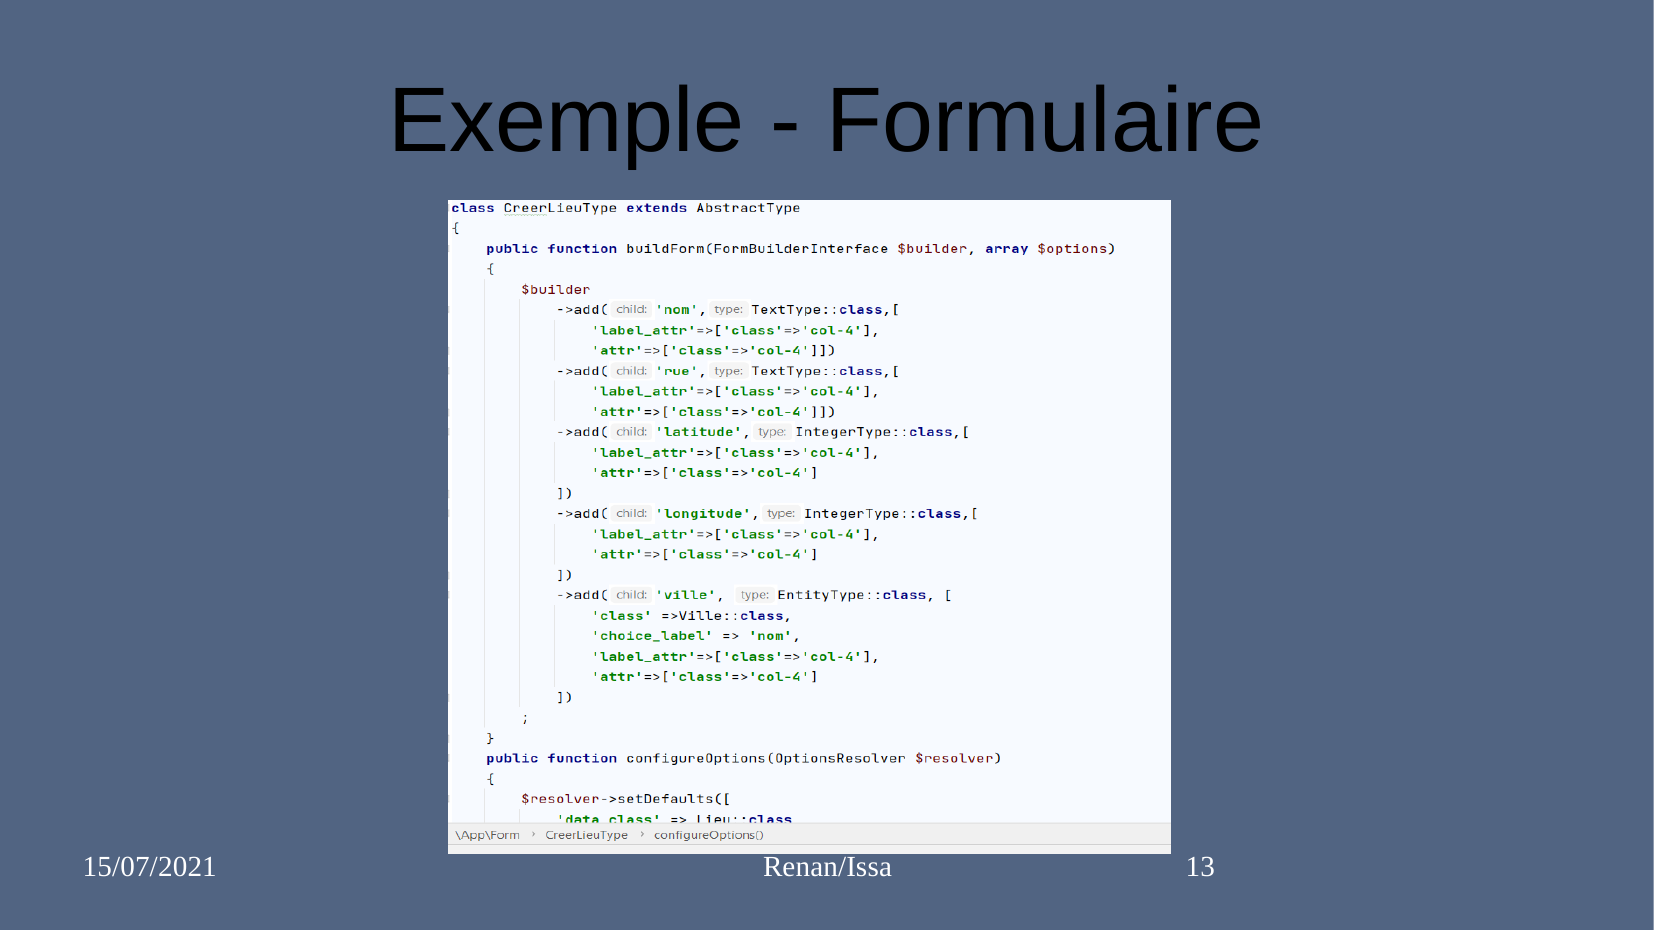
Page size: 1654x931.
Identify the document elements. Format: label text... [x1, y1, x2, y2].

text_box 15/07/2021 [82, 847, 468, 912]
text_box [1185, 847, 1571, 912]
text_box Renan/Issa [565, 847, 1090, 912]
picture [448, 200, 1171, 854]
title Exemple - Formulaire [82, 37, 1571, 193]
